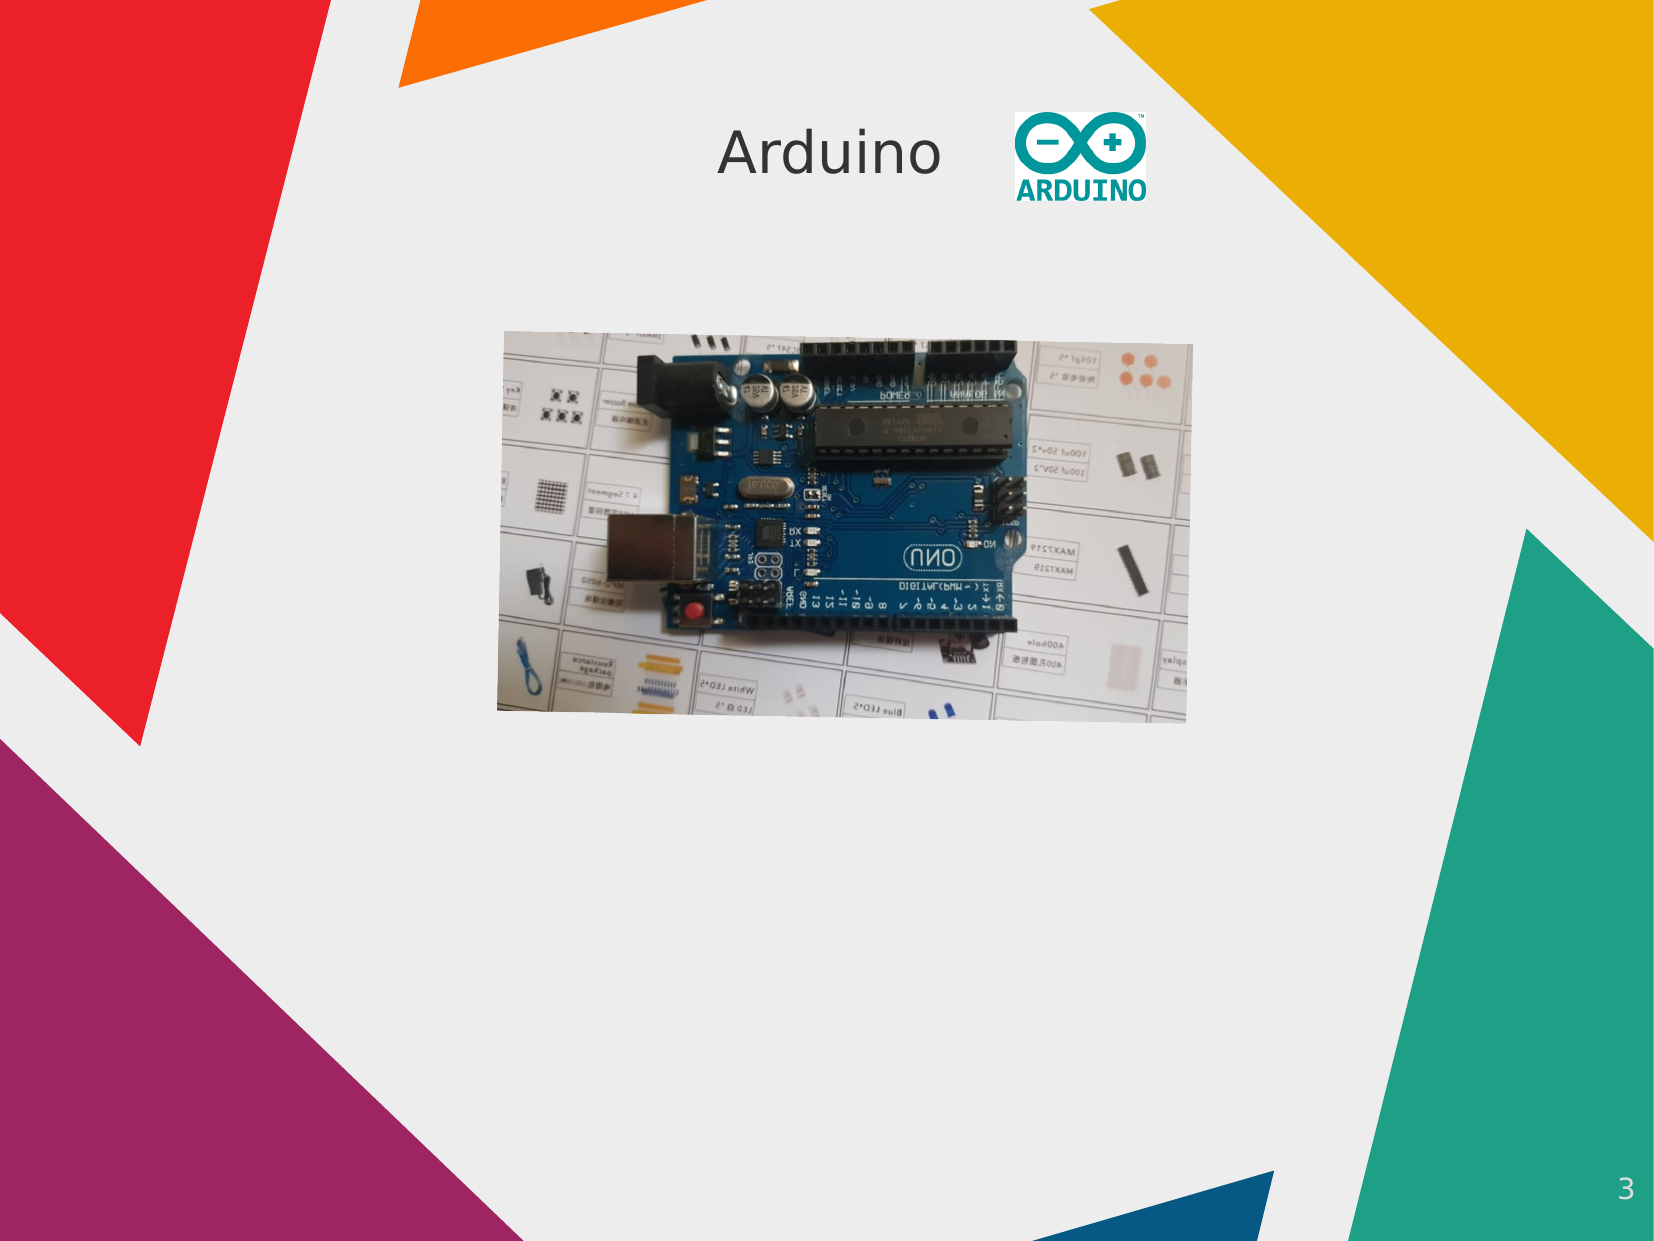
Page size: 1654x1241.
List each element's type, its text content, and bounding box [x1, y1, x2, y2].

picture [496, 330, 1193, 724]
picture [1015, 112, 1146, 201]
title Arduino [289, 49, 1372, 257]
